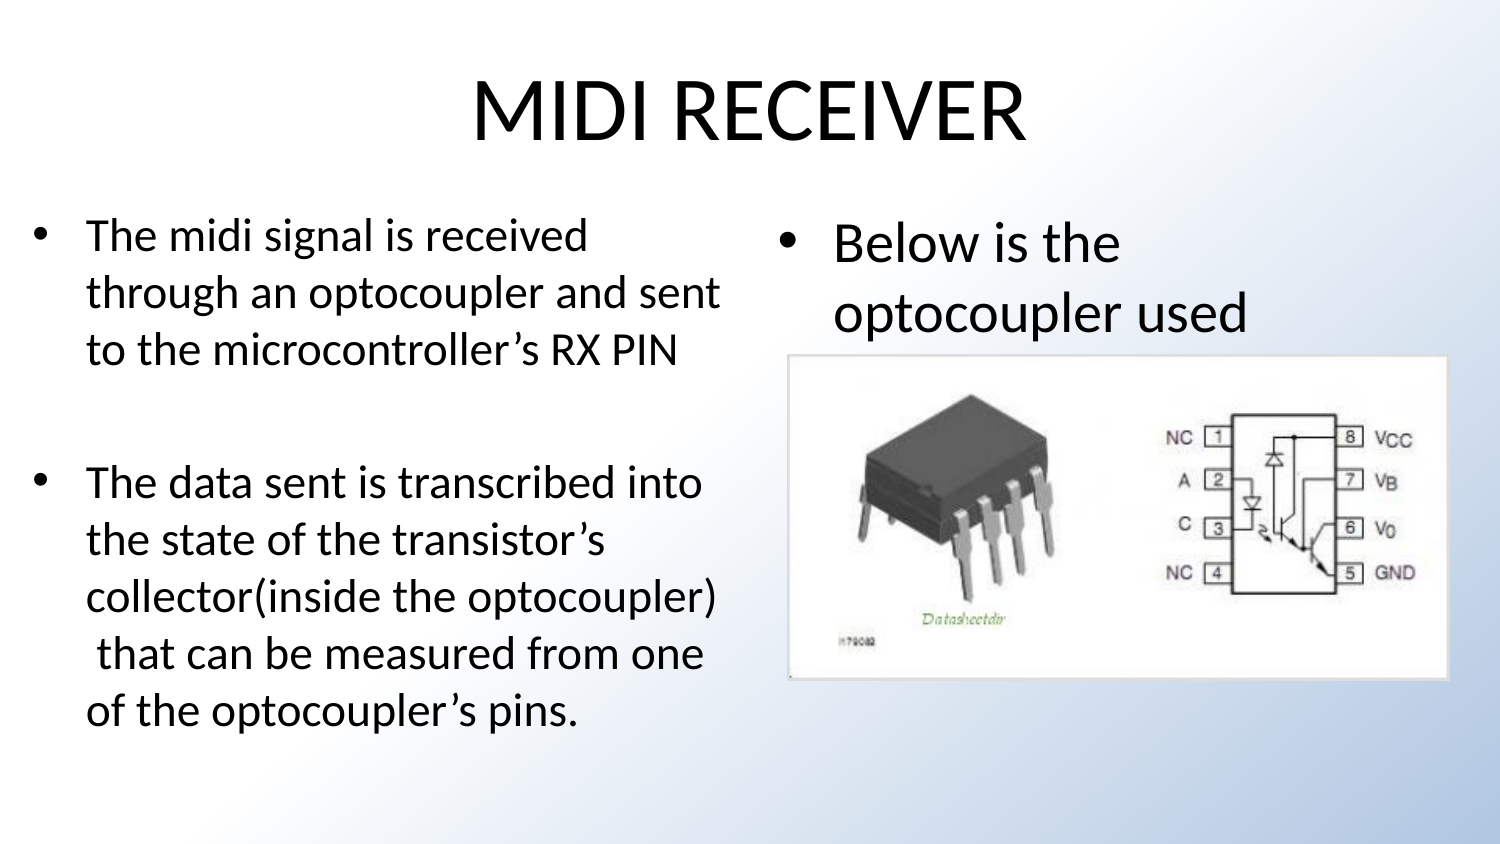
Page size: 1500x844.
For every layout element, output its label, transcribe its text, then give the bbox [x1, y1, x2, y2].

title MIDI RECEIVER [75, 33, 1425, 175]
picture [787, 354, 1450, 682]
list The midi signal is received through an optocoupler and sent to the microcontroller’s RX PIN The data sent is transcribed into the state of the transistor’s collector(inside the optocoupler) that can be measured from one of the optocoupler’s pins. [17, 196, 738, 754]
list Below is the optocoupler used [762, 196, 1425, 754]
